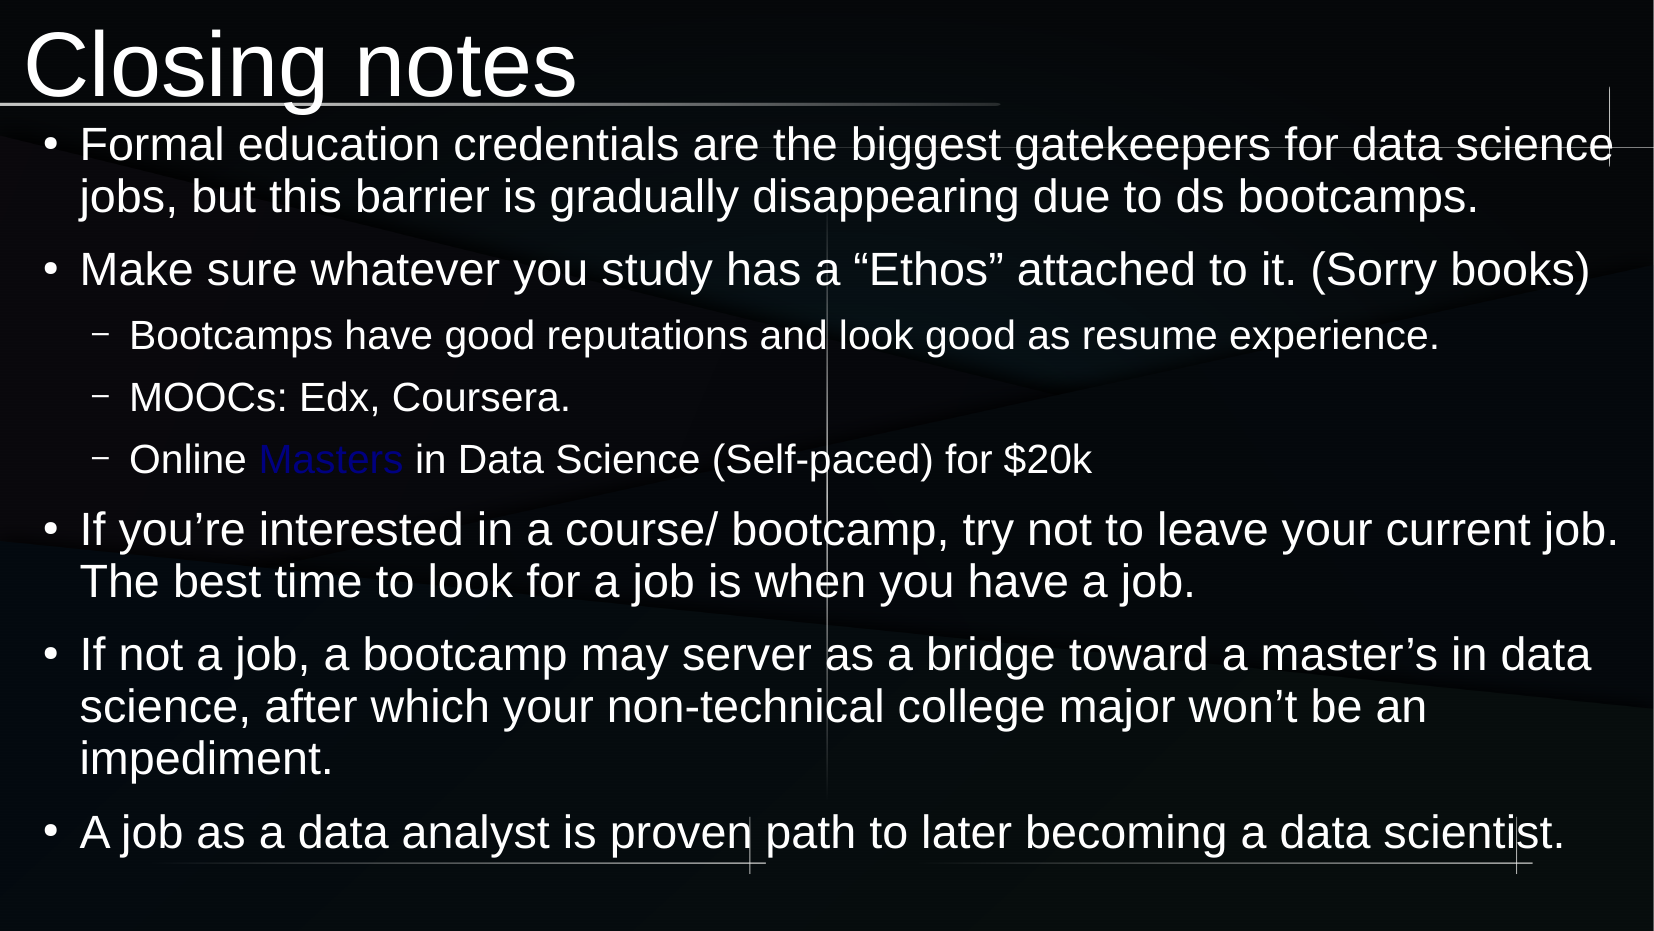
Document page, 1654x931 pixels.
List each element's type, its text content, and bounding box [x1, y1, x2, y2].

picture [0, 0, 1654, 931]
title Closing notes [23, 11, 1589, 119]
list Formal education credentials are the biggest gatekeepers for data science jobs, but this barrier is gradually disappearing due to ds bootcamps. Make sure whatever you study has a “Ethos” attached to it. (Sorry books) Bootcamps have good reputations and look good as resume experience. MOOCs: Edx, Coursera. Online Masters in Data Science (Self-paced) for $20k If you’re interested in a course/ bootcamp, try not to leave your current job. The best time to look for a job is when you have a job. If not a job, a bootcamp may server as a bridge toward a master’s in data science, after which your non-technical college major won’t be an impediment. A job as a data analyst is proven path to later becoming a data scientist. [30, 118, 1636, 931]
